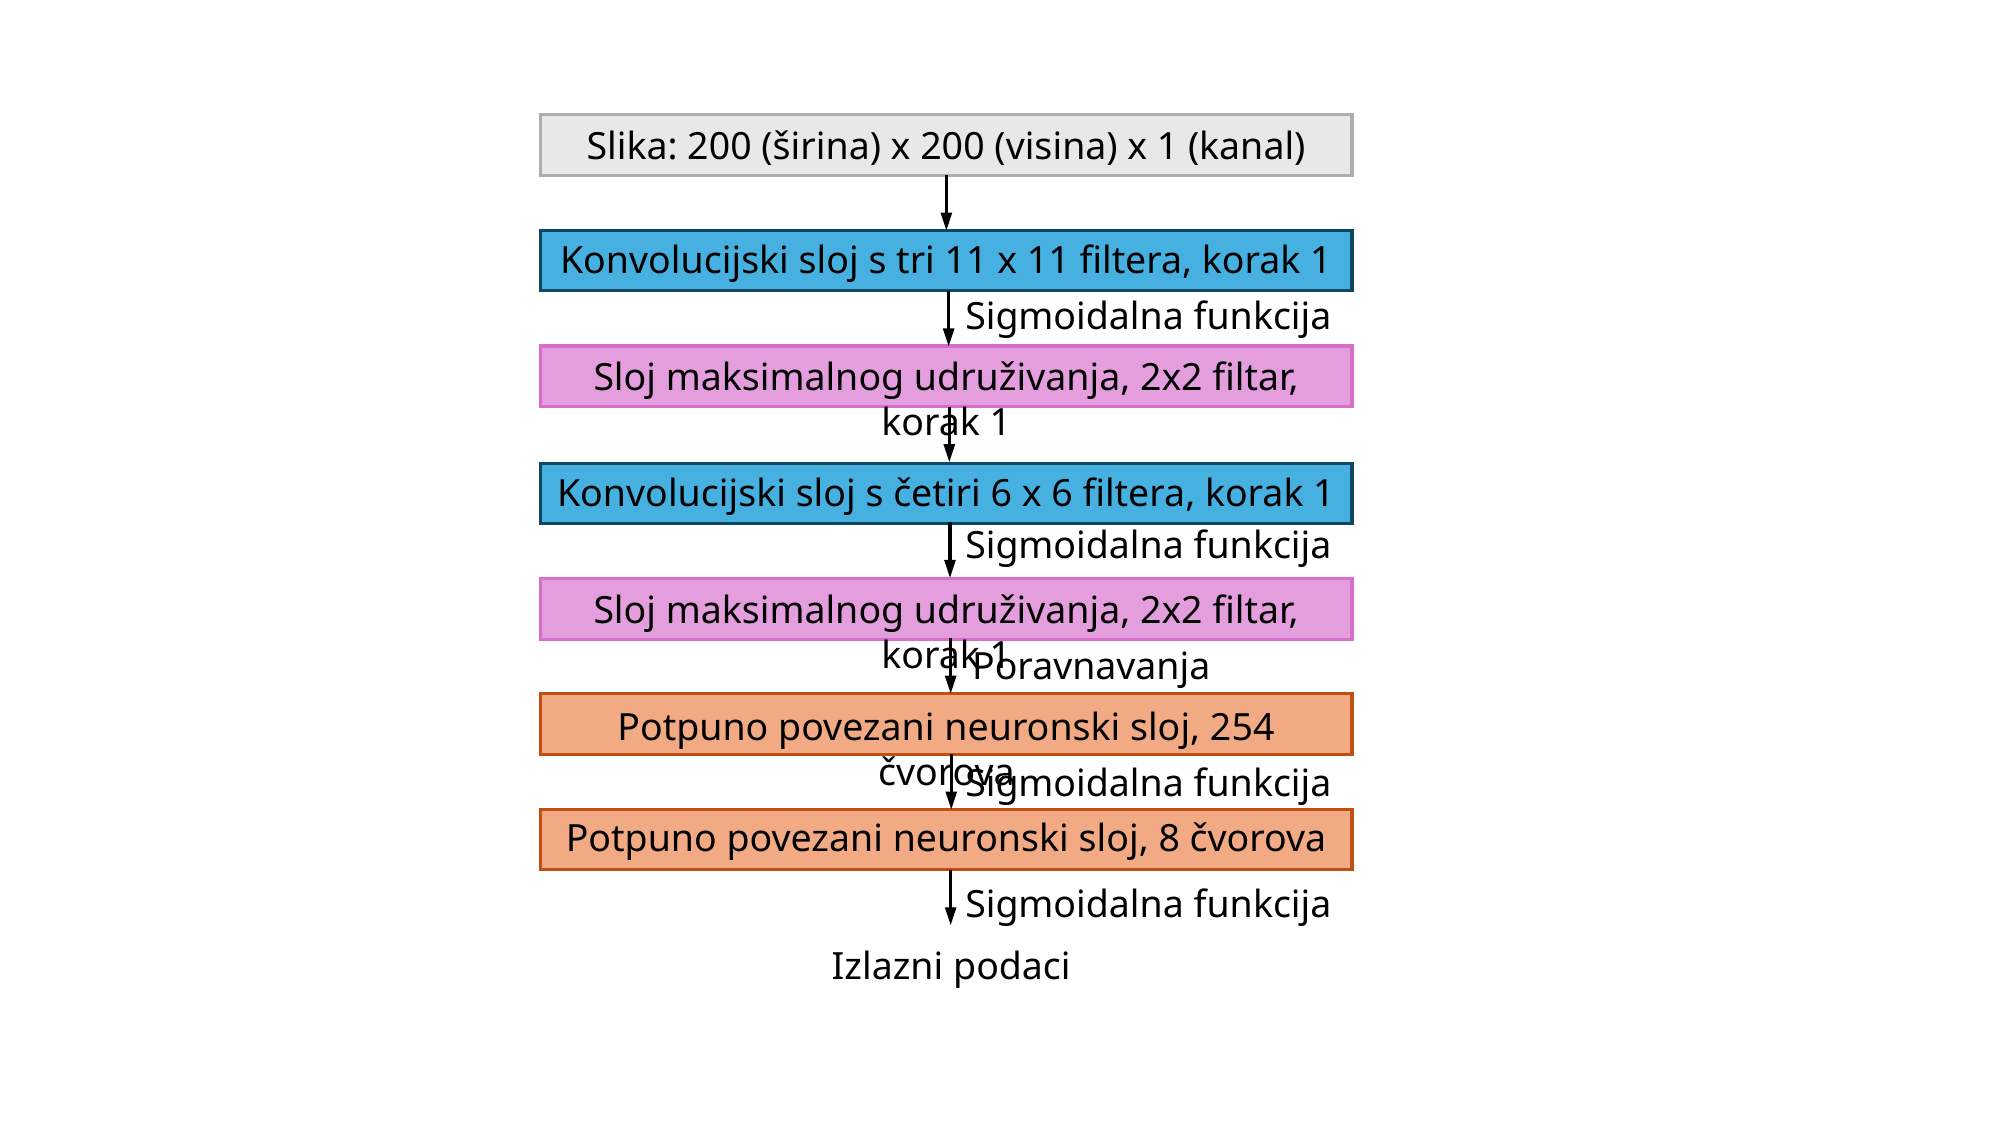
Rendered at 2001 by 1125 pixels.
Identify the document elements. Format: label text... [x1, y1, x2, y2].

text_box Poravnavanja [872, 634, 1311, 696]
text_box Sigmoidalna funkcija [929, 872, 1368, 934]
text_box Potpuno povezani neuronski sloj, 8 čvorova [540, 806, 1352, 868]
text_box Sigmoidalna funkcija [929, 284, 1368, 345]
text_box Potpuno povezani neuronski sloj, 254 čvorova [540, 695, 1352, 757]
text_box Sloj maksimalnog udruživanja, 2x2 filtar, korak 1 [540, 345, 1352, 407]
text_box Sigmoidalna funkcija [929, 513, 1368, 575]
text_box Sloj maksimalnog udruživanja, 2x2 filtar, korak 1 [540, 578, 1352, 640]
text_box Konvolucijski sloj s tri 11 x 11 filtera, korak 1 [540, 228, 1352, 289]
text_box Izlazni podaci [774, 934, 1129, 995]
text_box Konvolucijski sloj s četiri 6 x 6 filtera, korak 1 [540, 461, 1352, 522]
text_box Slika: 200 (širina) x 200 (visina) x 1 (kanal) [540, 114, 1352, 176]
text_box Sigmoidalna funkcija [929, 751, 1368, 812]
